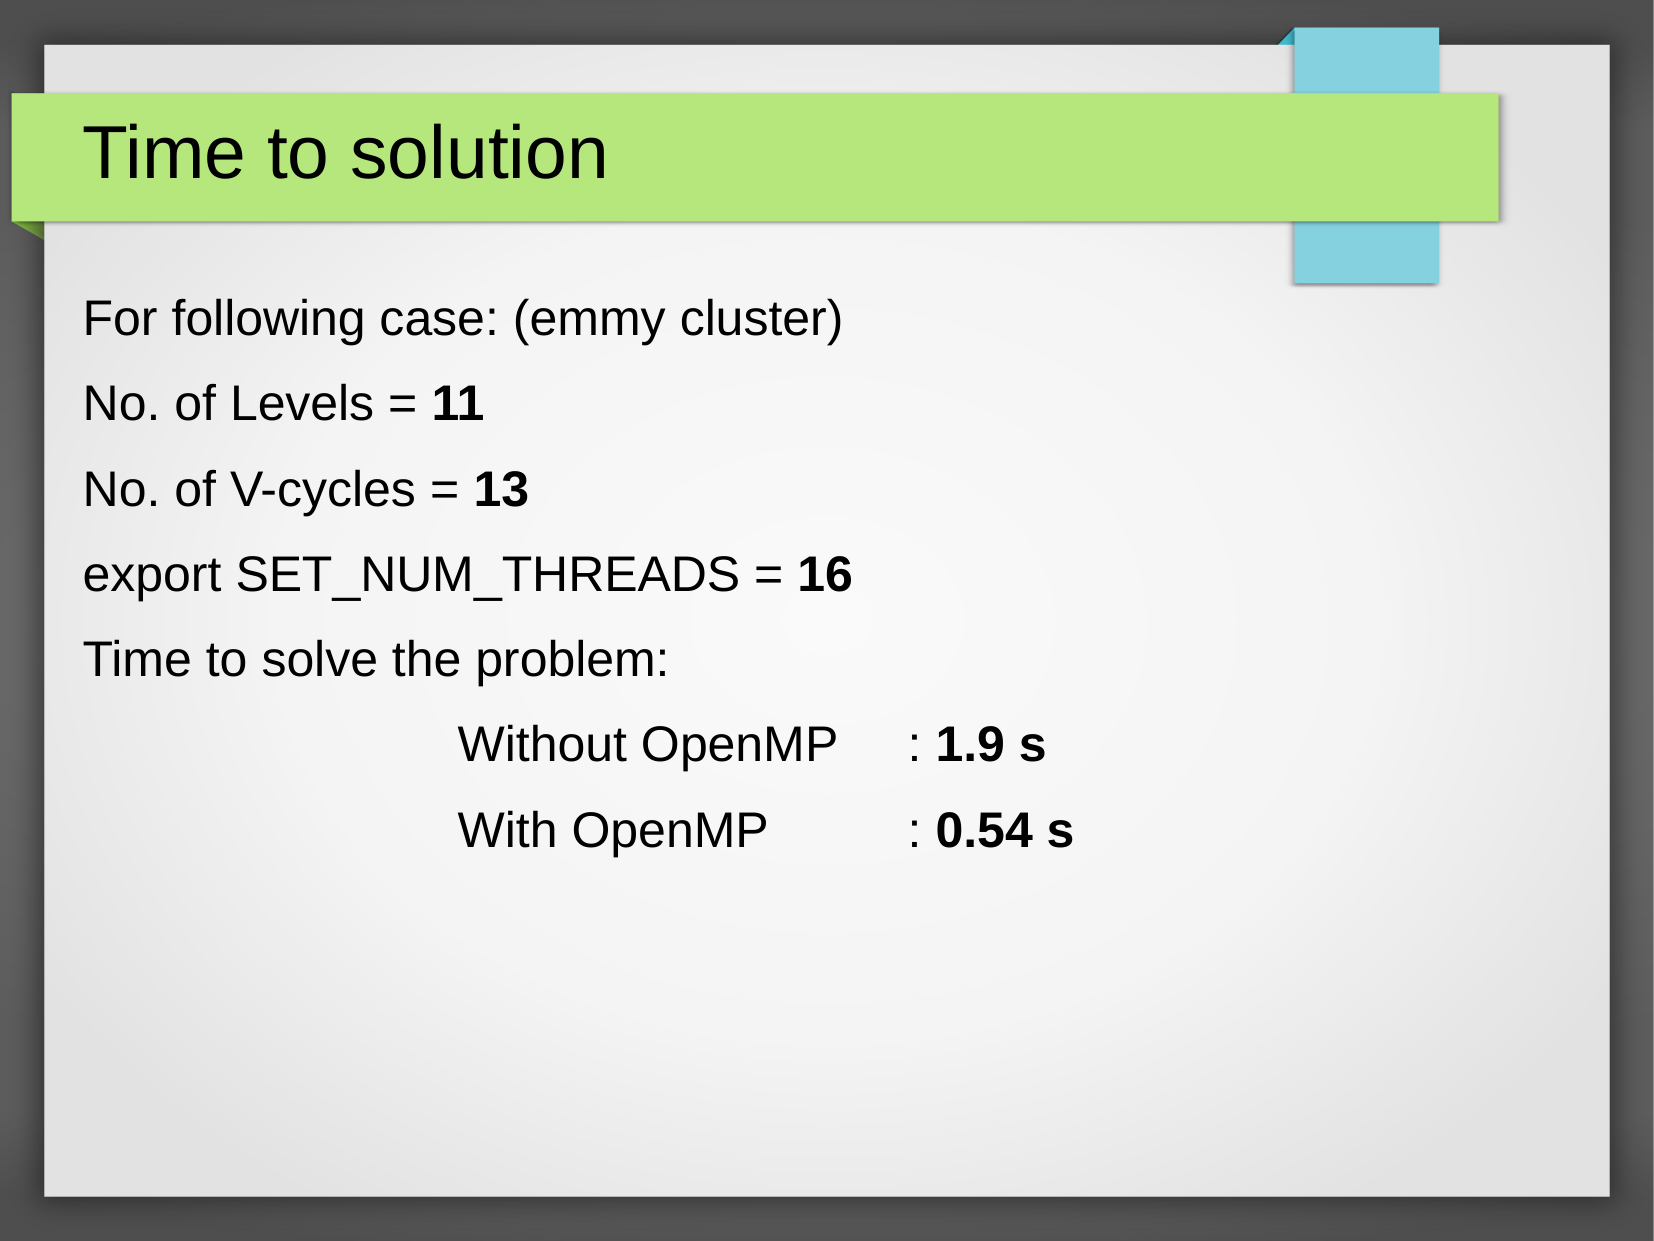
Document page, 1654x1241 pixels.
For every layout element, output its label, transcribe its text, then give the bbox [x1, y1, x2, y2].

title Time to solution [82, 49, 1571, 257]
picture [0, 0, 1654, 1241]
list For following case: (emmy cluster) No. of Levels = 11 No. of V-cycles = 13 export SET_NUM_THREADS = 16 Time to solve the problem: Without OpenMP : 1.9 s With OpenMP : 0.54 s [82, 290, 1571, 1010]
